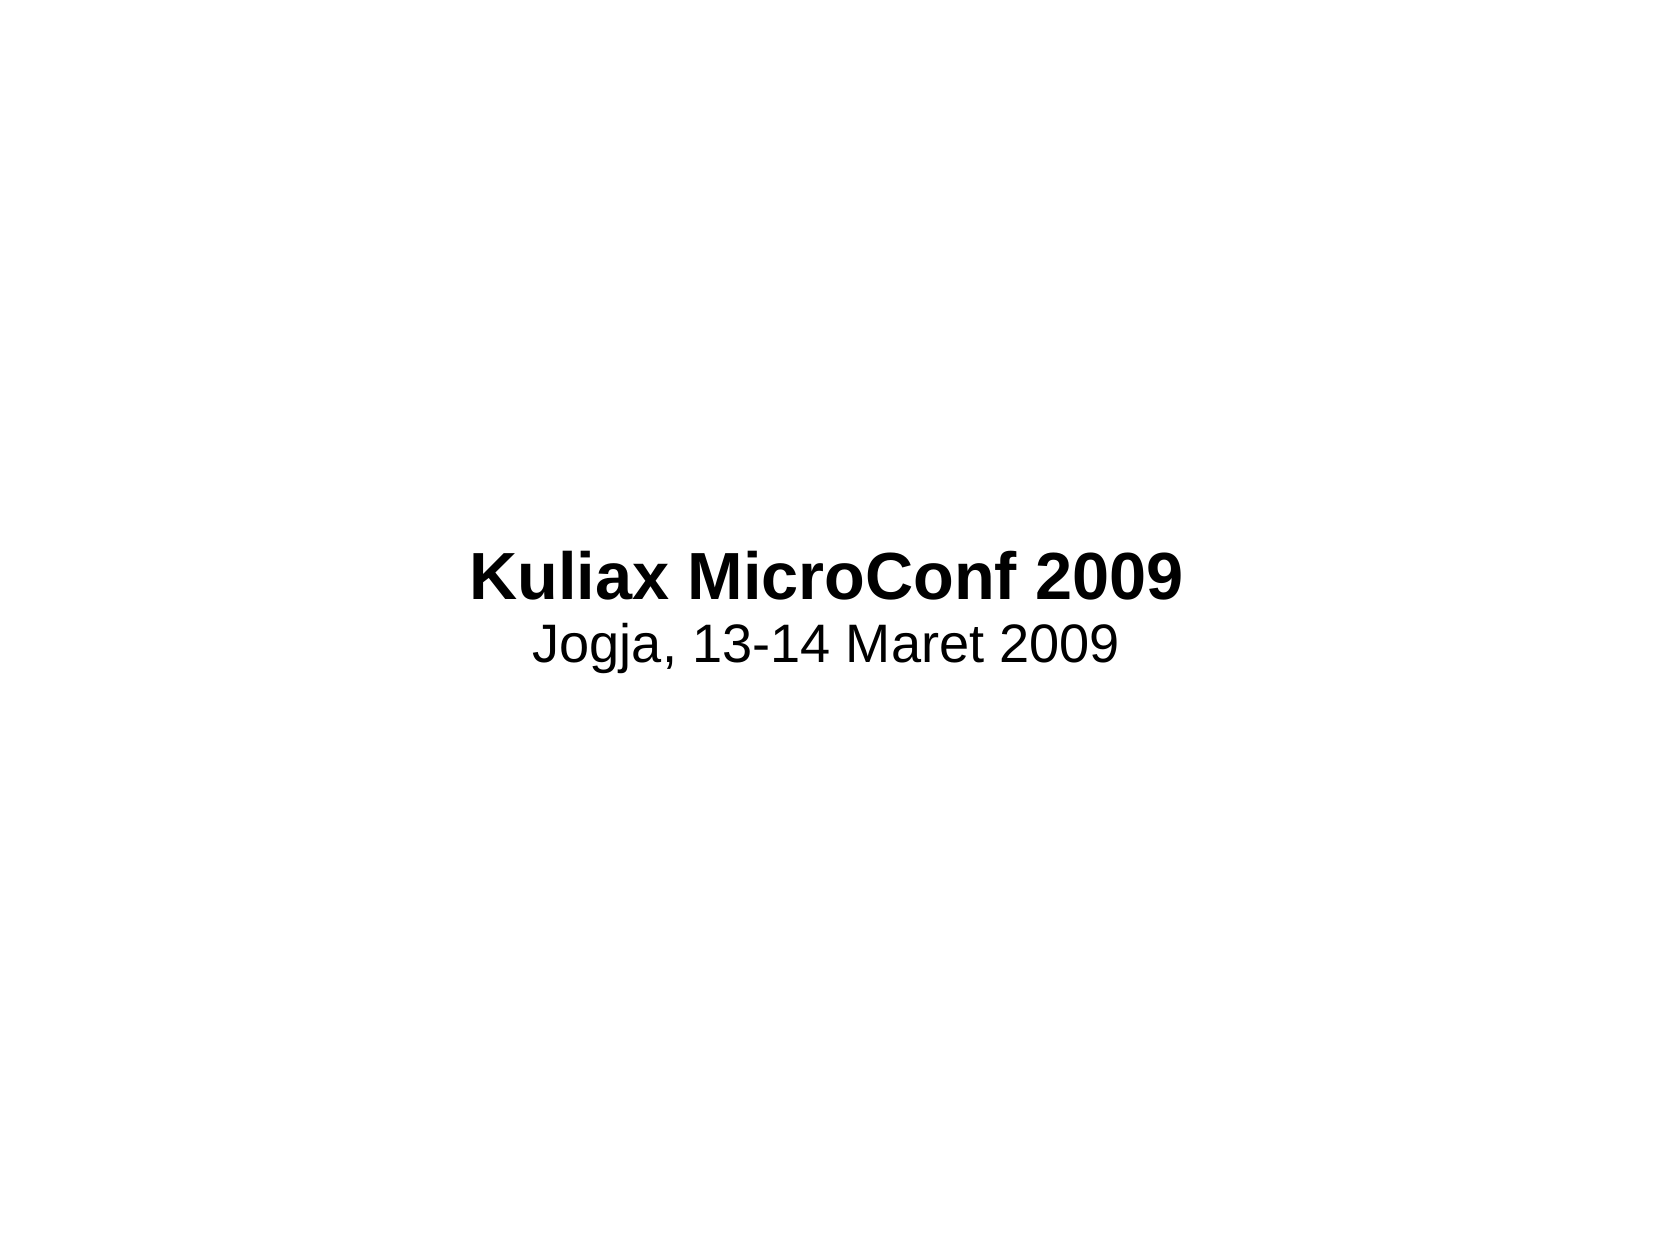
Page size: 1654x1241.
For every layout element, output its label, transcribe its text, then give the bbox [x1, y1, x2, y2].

subtitle Kuliax MicroConf 2009 Jogja, 13-14 Maret 2009 [82, 112, 1571, 1102]
